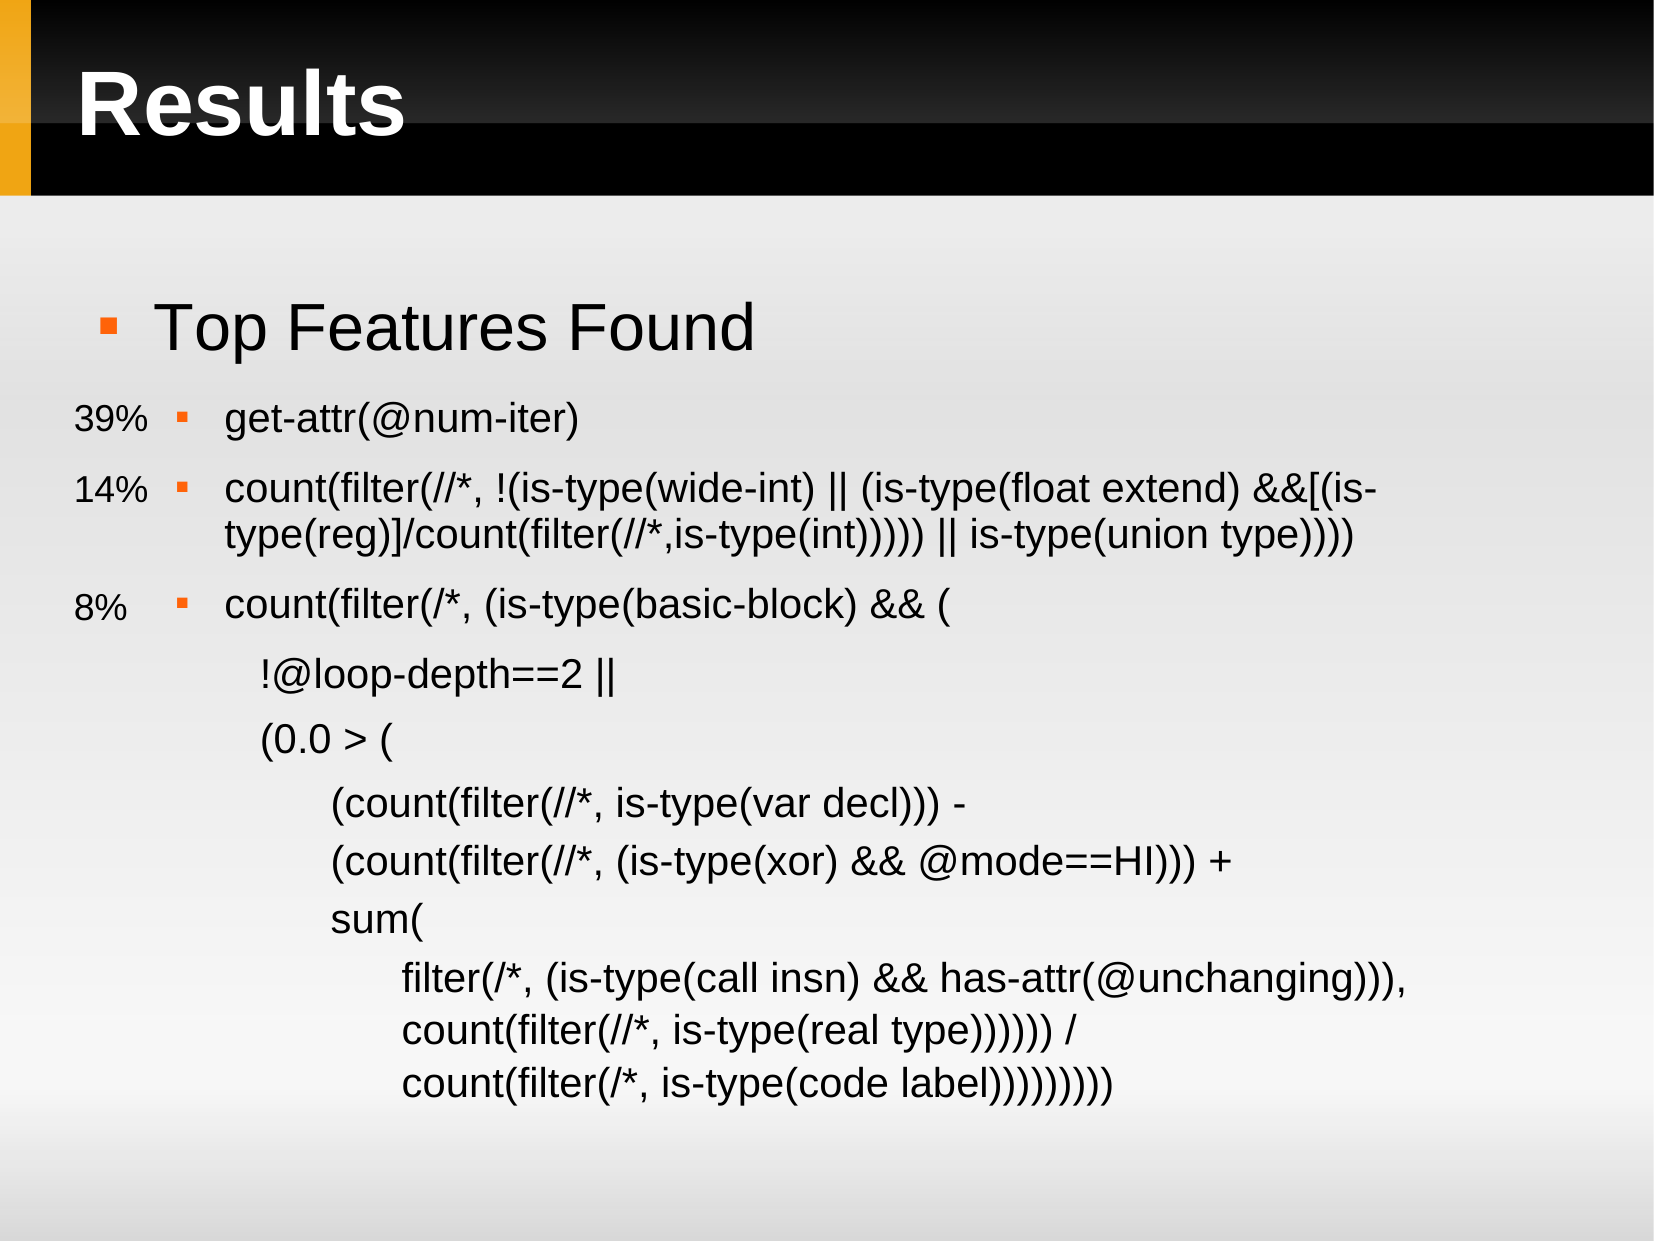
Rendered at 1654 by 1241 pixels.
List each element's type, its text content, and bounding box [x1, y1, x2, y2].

text_box 39% [59, 389, 178, 447]
title Results [76, 0, 1565, 208]
text_box 8% [59, 578, 178, 636]
picture [0, 0, 1654, 1241]
list Top Features Found get-attr(@num-iter) count(filter(//*, !(is-type(wide-int) || (is-type(float extend) &&[(is-type(reg)]/count(filter(//*,is-type(int))))) || is-type(union type)))) count(filter(/*, (is-type(basic-block) && ( !@loop-depth==2 || (0.0 > ( (count(filter(//*, is-type(var decl))) - (count(filter(//*, (is-type(xor) && @mode==HI))) + sum( filter(/*, (is-type(call insn) && has-attr(@unchanging))), count(filter(//*, is-type(real type)))))) / count(filter(/*, is-type(code label))))))))) [82, 290, 1571, 1106]
text_box 14% [59, 460, 178, 518]
